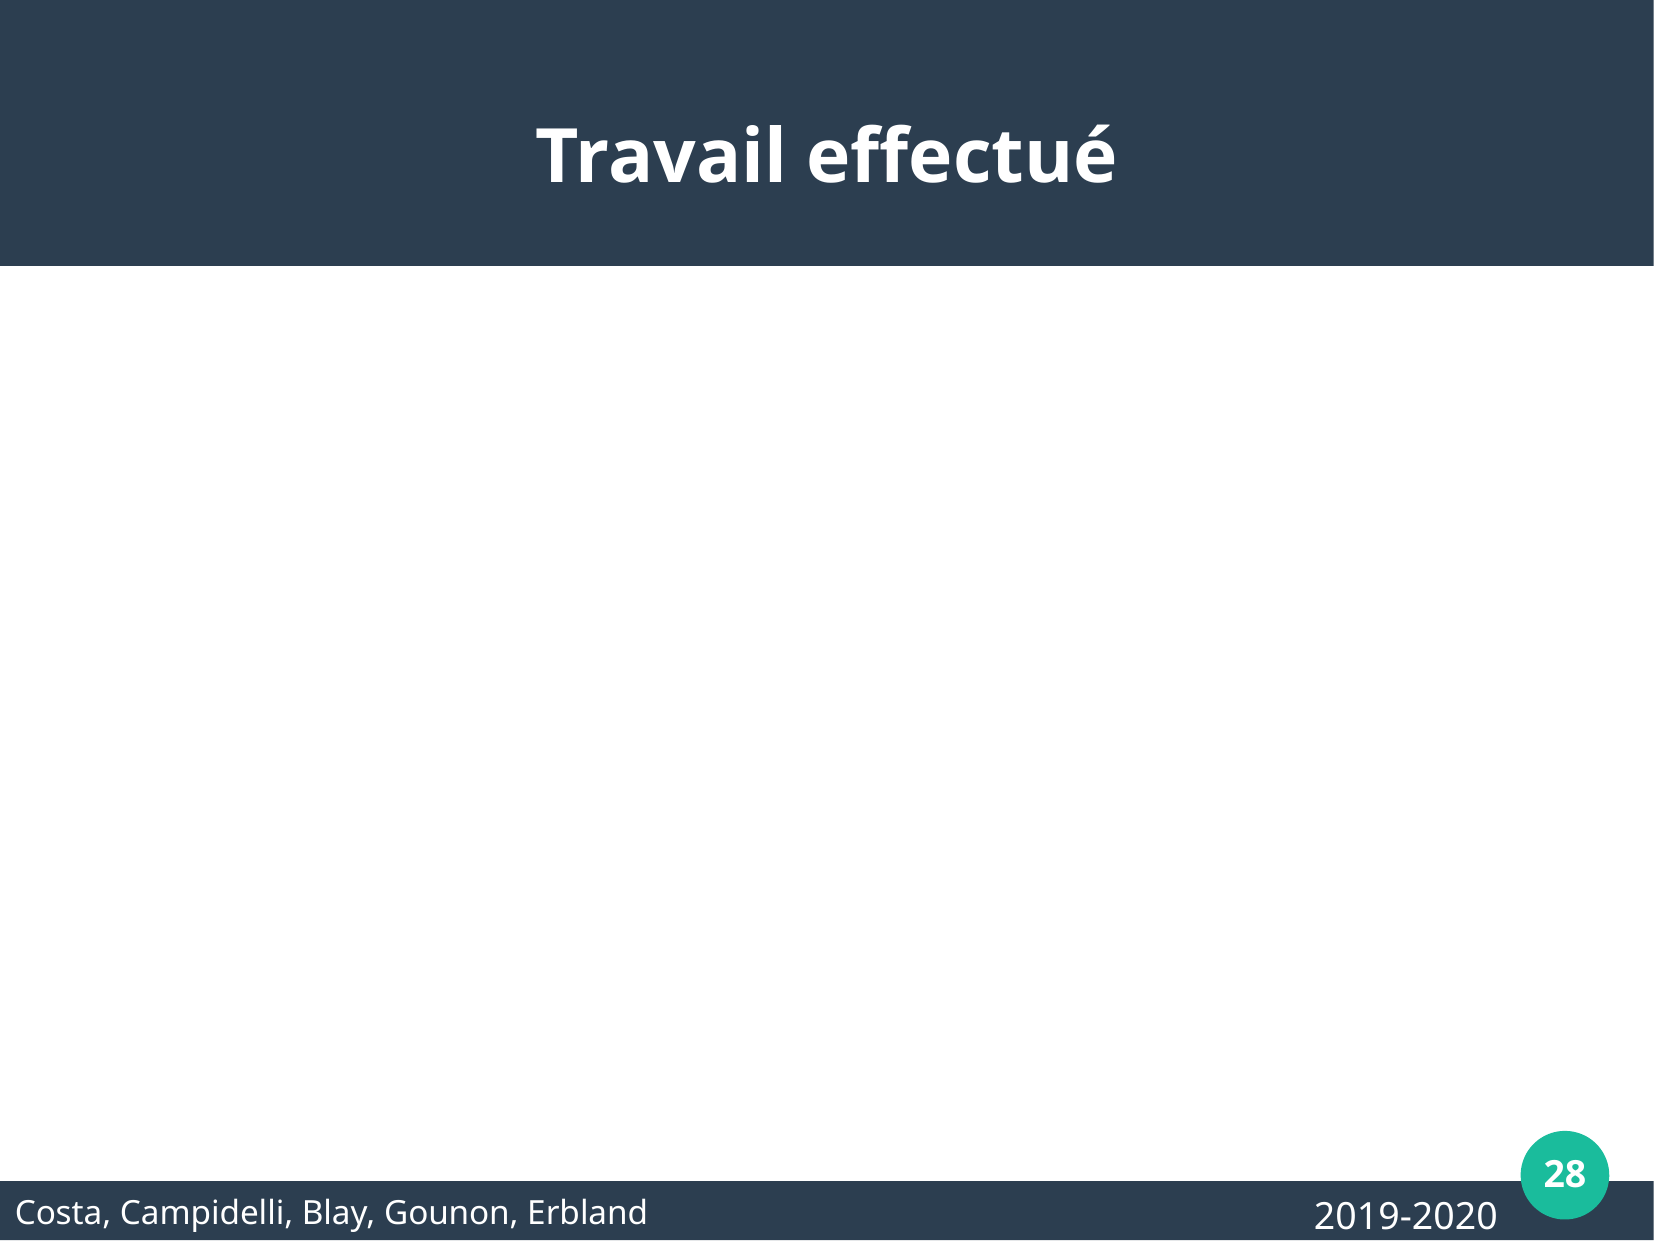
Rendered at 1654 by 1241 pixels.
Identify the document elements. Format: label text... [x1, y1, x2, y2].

text_box <numéro> [1505, 1116, 1625, 1181]
text_box 2019-2020 [1299, 1181, 1536, 1241]
title Travail effectué [82, 49, 1571, 257]
text_box Costa, Campidelli, Blay, Gounon, Erbland [1536, 1181, 1654, 1241]
text_box Costa, Campidelli, Blay, Gounon, Erbland [0, 1181, 1299, 1241]
